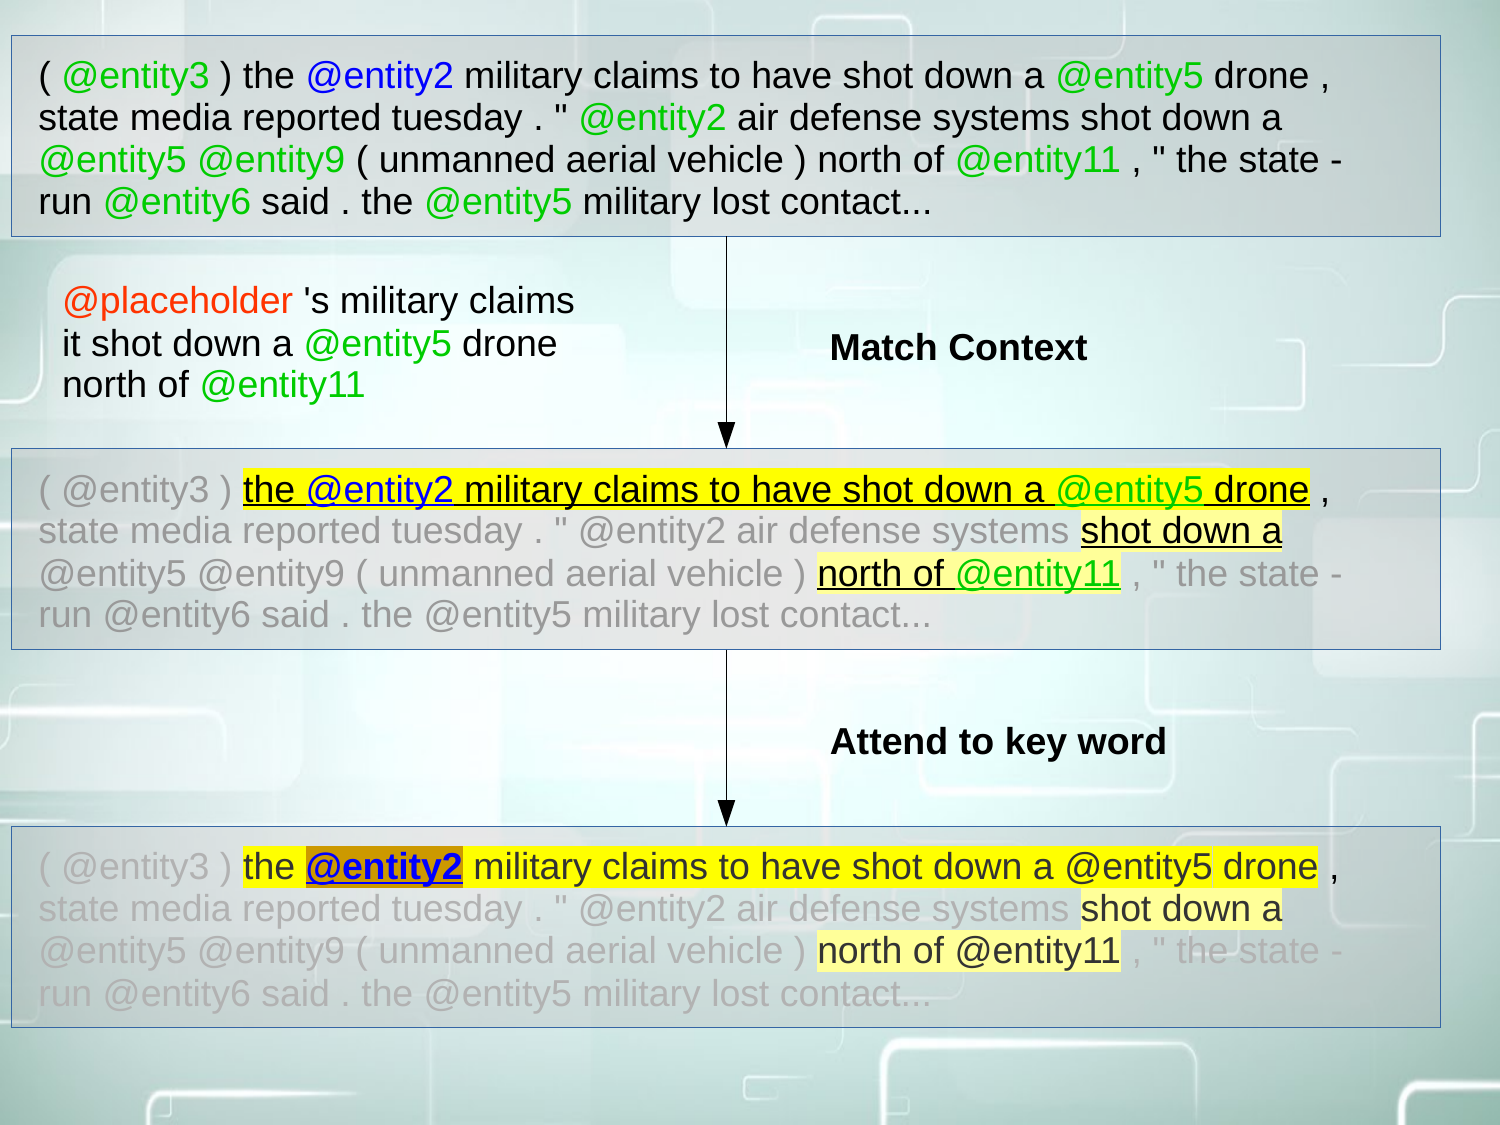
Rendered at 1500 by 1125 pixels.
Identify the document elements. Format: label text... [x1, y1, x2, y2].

text_box [11, 35, 1441, 237]
picture [0, 0, 1500, 1125]
text_box ( @entity3 ) the @entity2 military claims to have shot down a @entity5 drone , state media reported tuesday . " @entity2 air defense systems shot down a @entity5 @entity9 ( unmanned aerial vehicle ) north of @entity11 , " the state - run @entity6 said . the @entity5 military lost contact... [23, 47, 1396, 231]
text_box ( @entity3 ) the @entity2 military claims to have shot down a @entity5 drone , state media reported tuesday . " @entity2 air defense systems shot down a @entity5 @entity9 ( unmanned aerial vehicle ) north of @entity11 , " the state - run @entity6 said . the @entity5 military lost contact... [23, 838, 1396, 1022]
text_box Match Context [814, 318, 1103, 376]
text_box @placeholder 's military claims it shot down a @entity5 drone north of @entity11 [47, 272, 591, 414]
text_box ( @entity3 ) the @entity2 military claims to have shot down a @entity5 drone , state media reported tuesday . " @entity2 air defense systems shot down a @entity5 @entity9 ( unmanned aerial vehicle ) north of @entity11 , " the state - run @entity6 said . the @entity5 military lost contact... [23, 460, 1396, 644]
text_box [11, 448, 1441, 650]
text_box [11, 826, 1441, 1028]
text_box Attend to key word [814, 713, 1183, 771]
